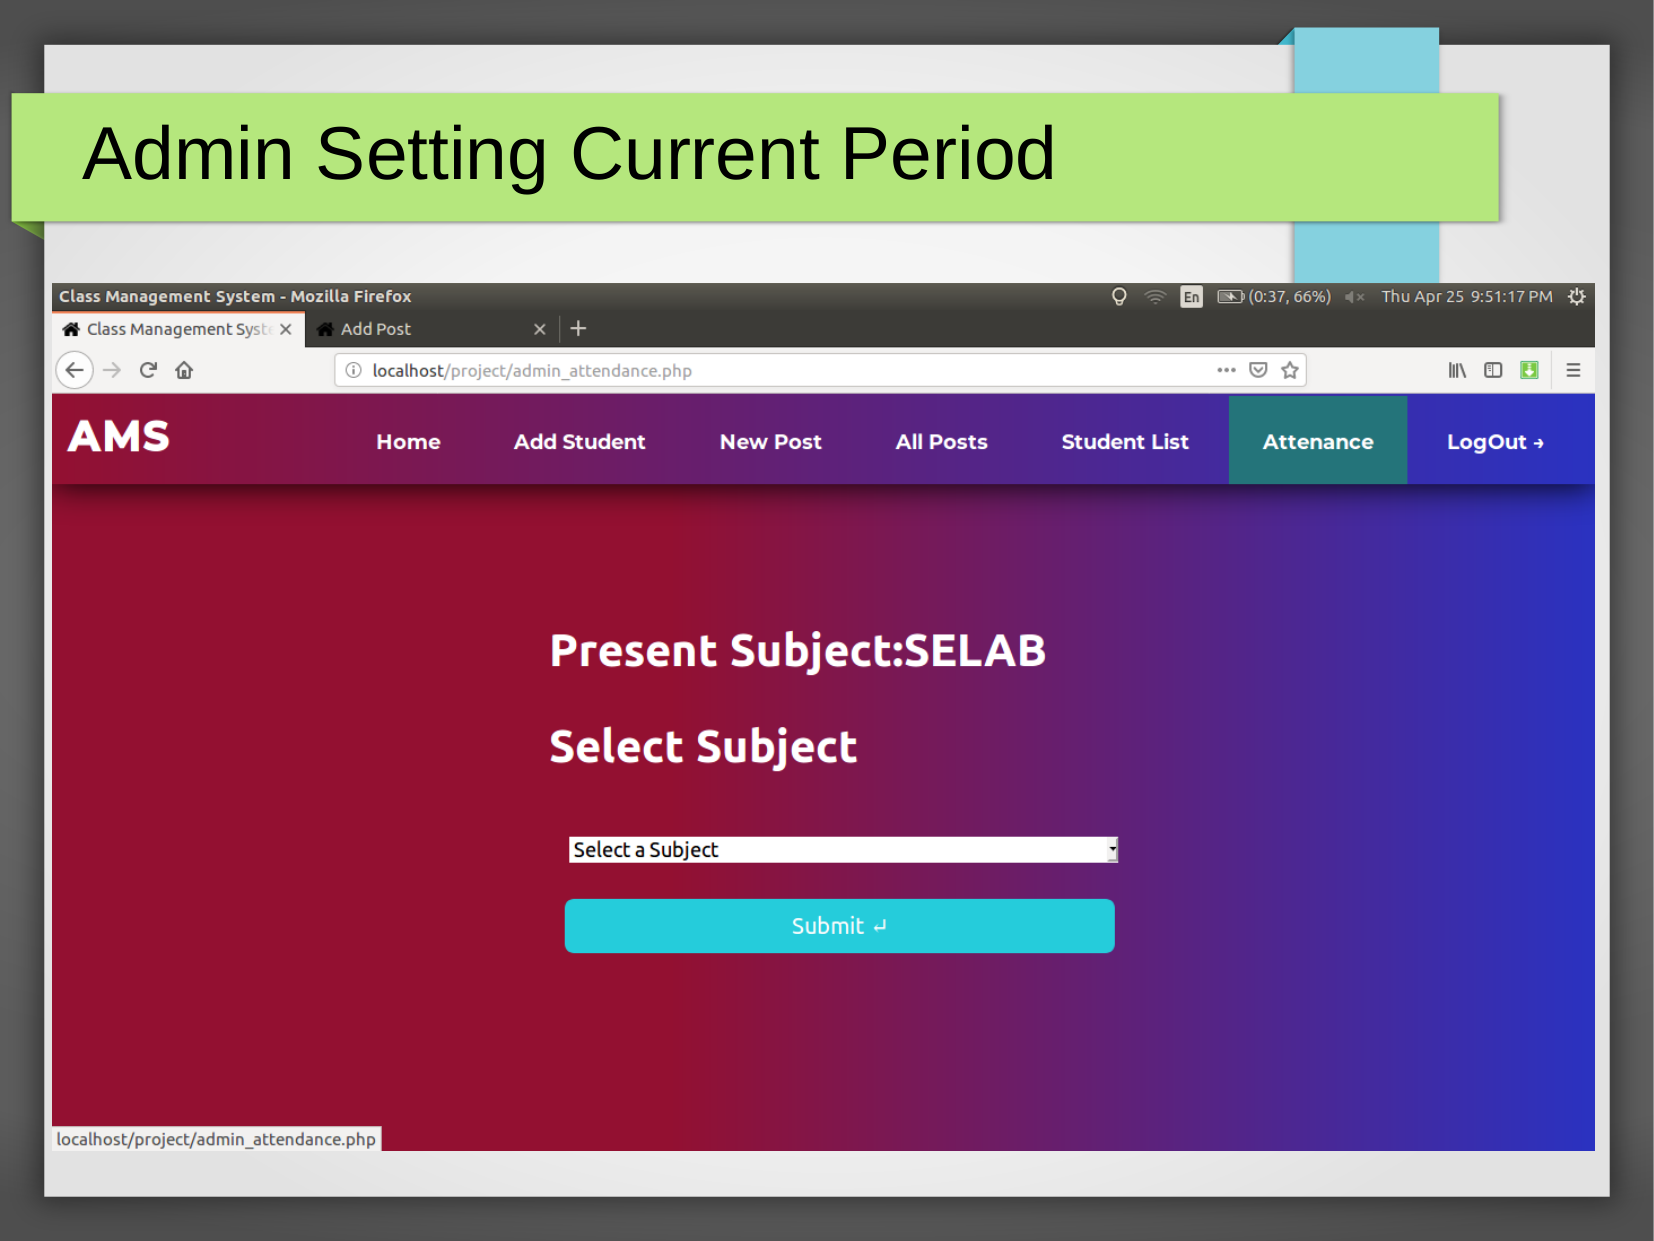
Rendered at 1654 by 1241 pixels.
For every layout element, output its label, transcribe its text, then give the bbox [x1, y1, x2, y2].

picture [0, 0, 1654, 1241]
title Admin Setting Current Period [82, 94, 1264, 213]
